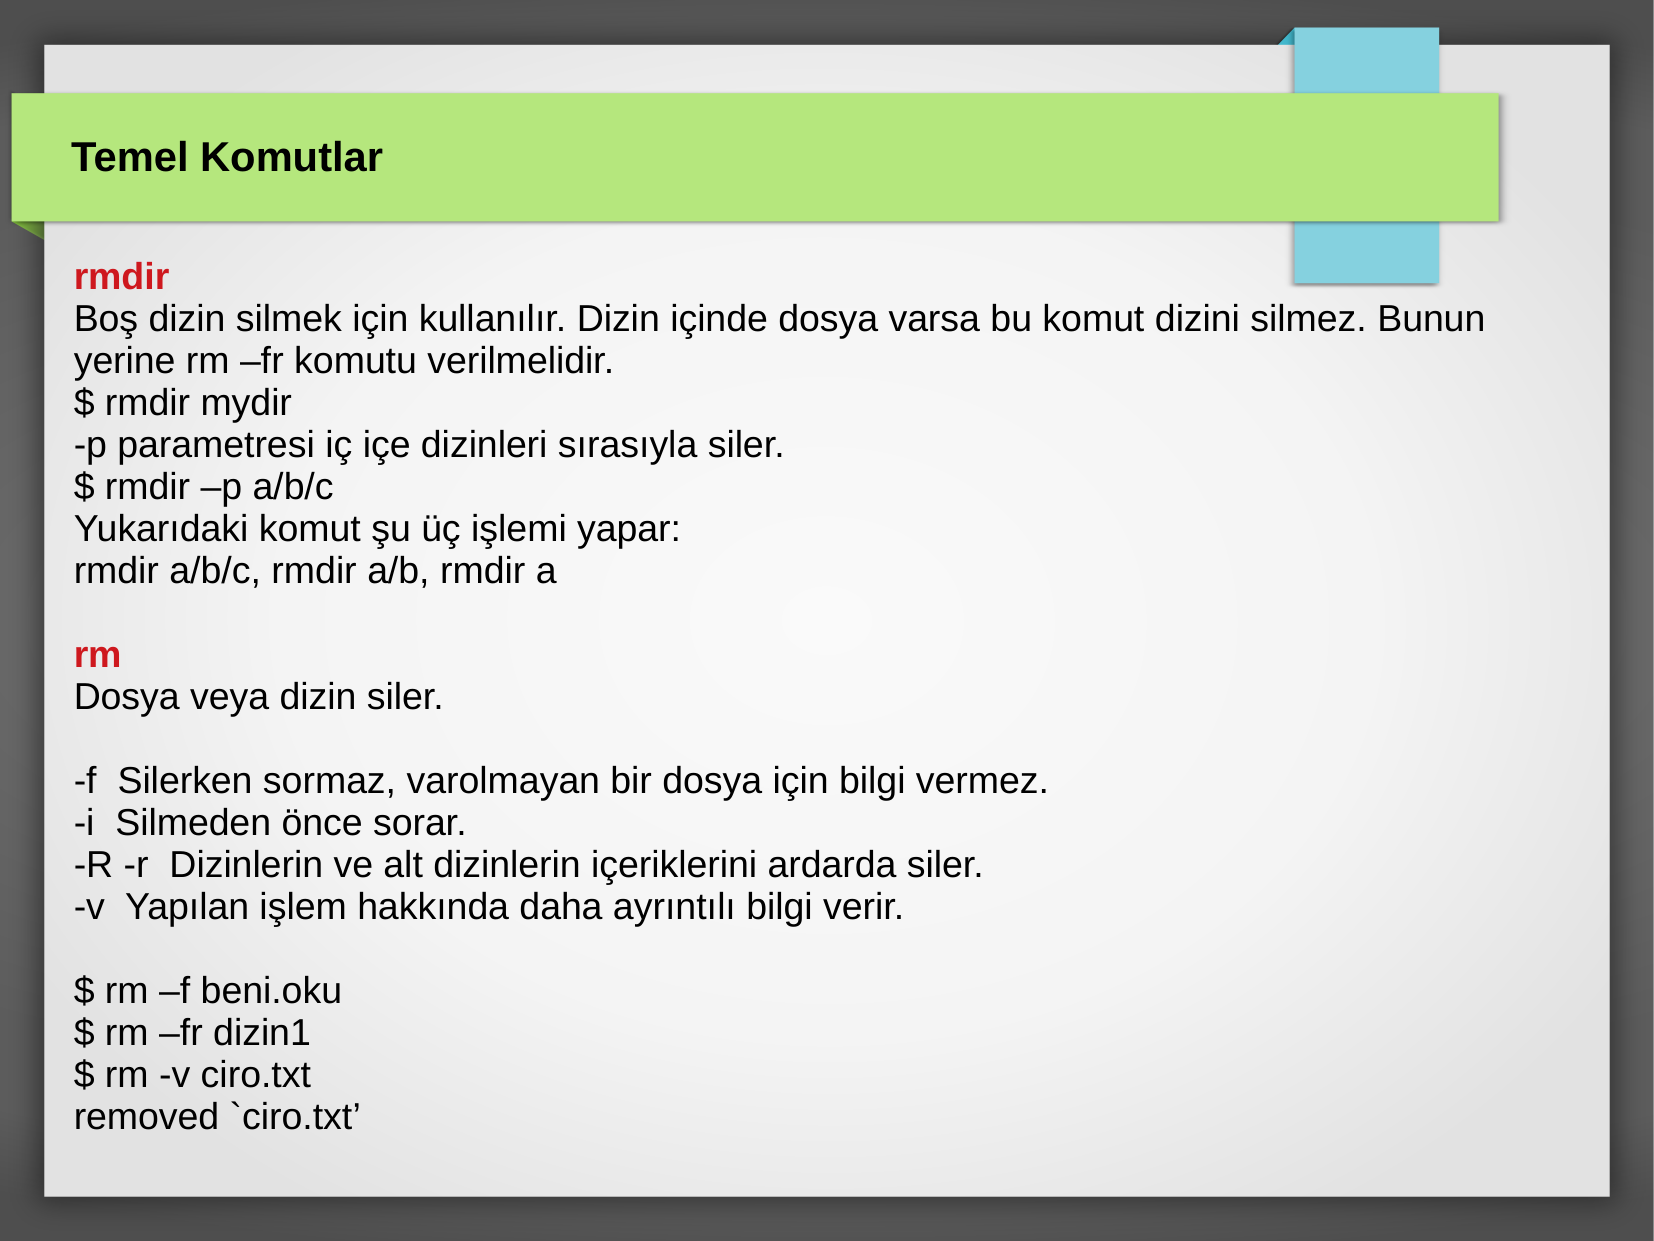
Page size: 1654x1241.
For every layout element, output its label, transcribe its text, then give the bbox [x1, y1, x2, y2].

text_box Temel Komutlar [56, 126, 426, 207]
picture [0, 0, 1654, 1241]
text_box rmdir Boş dizin silmek için kullanılır. Dizin içinde dosya varsa bu komut dizini silmez. Bunun yerine rm –fr komutu verilmelidir. $ rmdir mydir -p parametresi iç içe dizinleri sırasıyla siler. $ rmdir –p a/b/c Yukarıdaki komut şu üç işlemi yapar: rmdir a/b/c, rmdir a/b, rmdir a rm Dosya veya dizin siler. -f Silerken sormaz, varolmayan bir dosya için bilgi vermez. -i Silmeden önce sorar. -R -r Dizinlerin ve alt dizinlerin içeriklerini ardarda siler. -v Yapılan işlem hakkında daha ayrıntılı bilgi verir. $ rm –f beni.oku $ rm –fr dizin1 $ rm -v ciro.txt removed `ciro.txt’ [59, 248, 1501, 1145]
